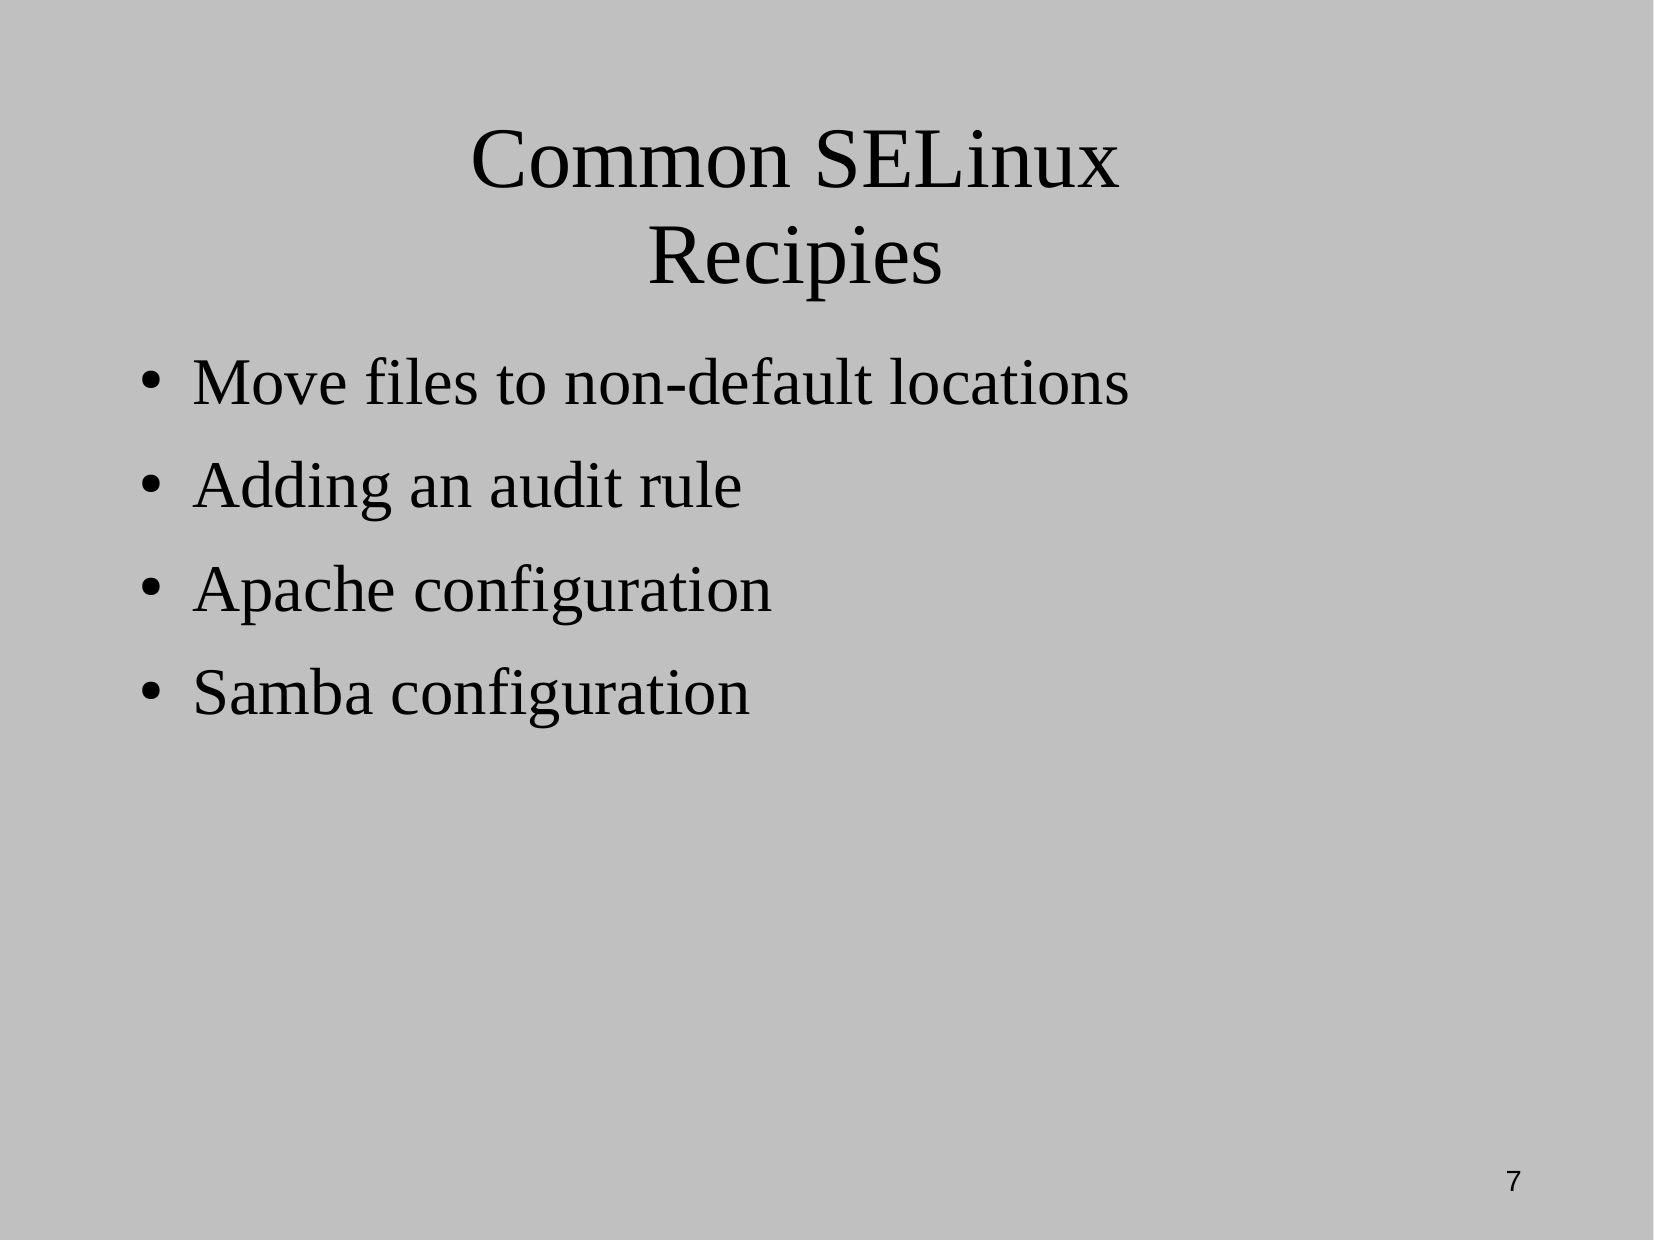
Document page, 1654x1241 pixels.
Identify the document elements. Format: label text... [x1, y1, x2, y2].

title Common SELinux Recipies [312, 102, 1280, 310]
list Move files to non-default locations Adding an audit rule Apache configuration Samba configuration [121, 344, 1534, 1126]
